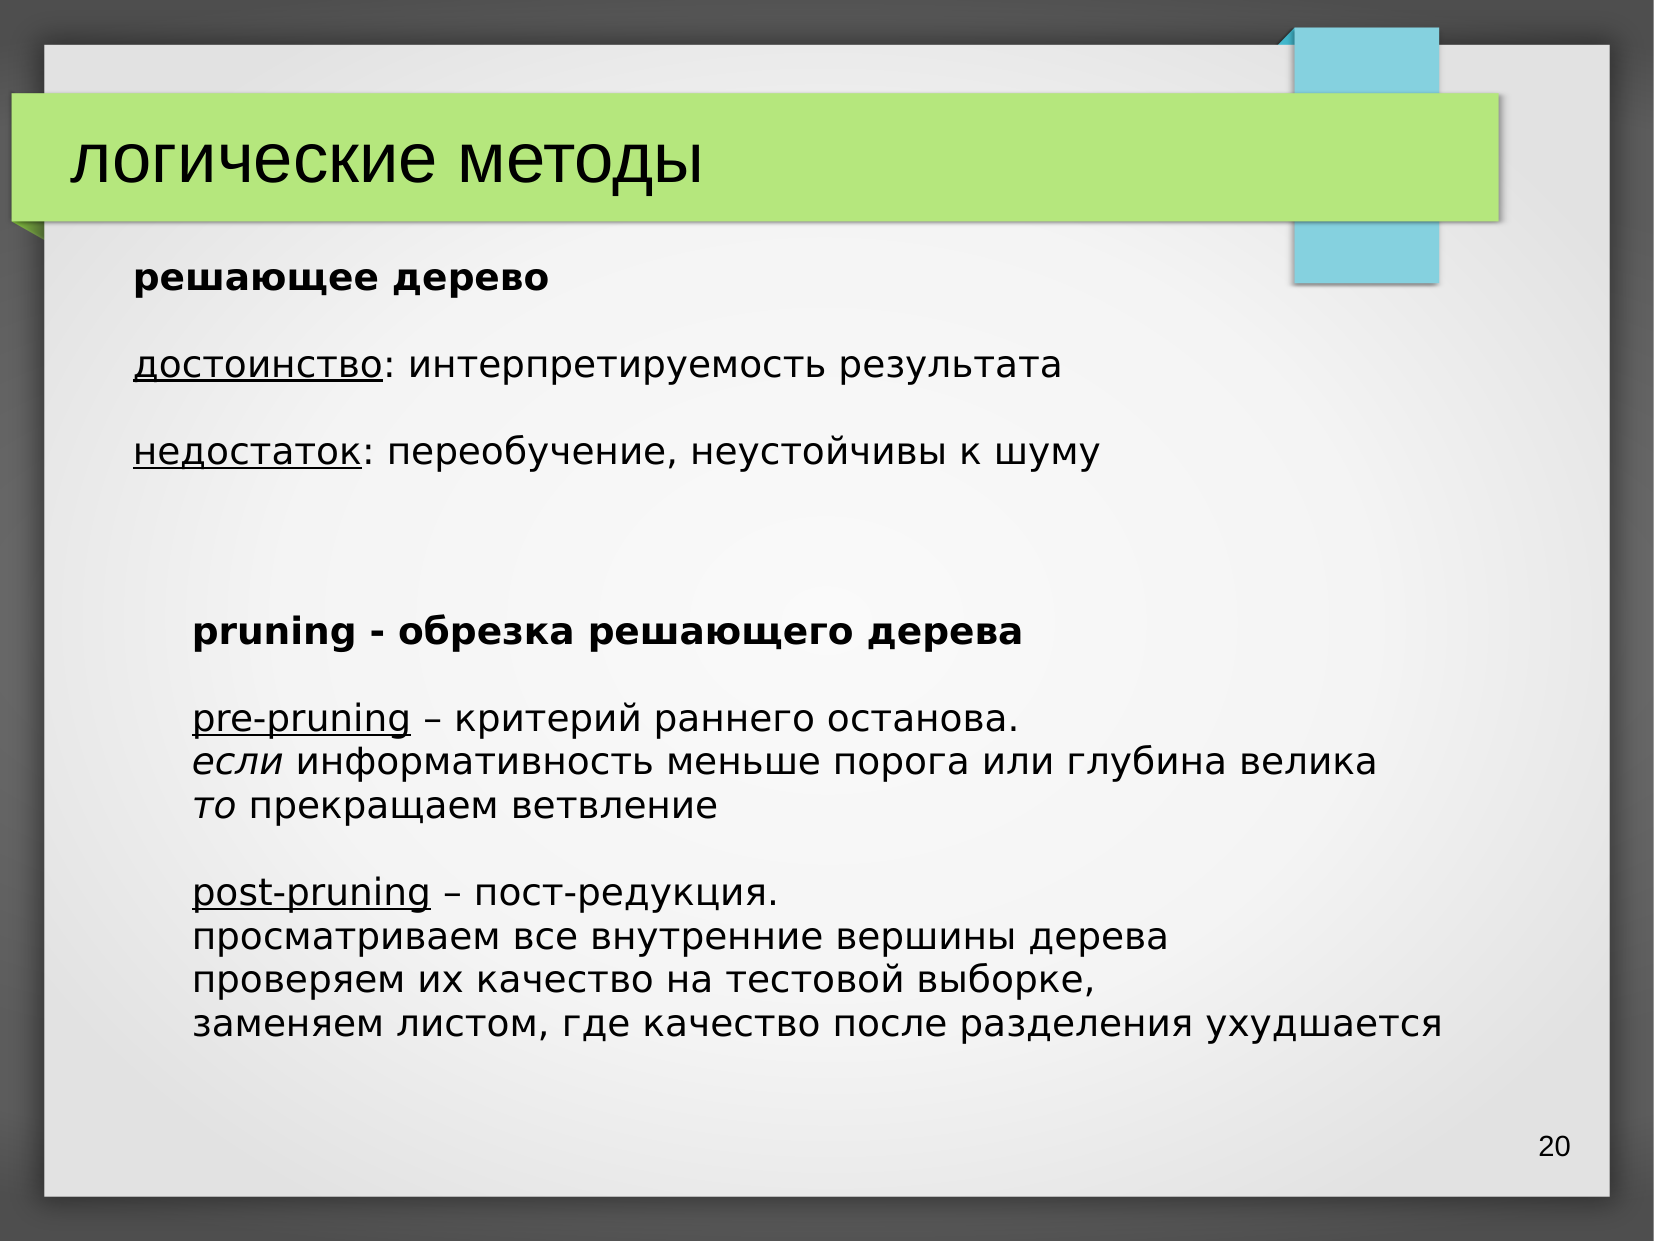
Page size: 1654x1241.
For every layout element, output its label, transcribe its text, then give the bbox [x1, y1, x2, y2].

title логические методы [70, 118, 1205, 199]
text_box решающее дерево достоинство: интерпретируемость результата недостаток: переобучение, неустойчивы к шуму [118, 248, 1193, 582]
text_box pruning - обрезка решающего дерева pre-pruning – критерий раннего останова. если информативность меньше порога или глубина велика то прекращаем ветвление post-pruning – пост-редукция. просматриваем все внутренние вершины дерева проверяем их качество на тестовой выборке, заменяем листом, где качество после разделения ухудшается [177, 602, 1477, 1072]
picture [0, 0, 1654, 1241]
